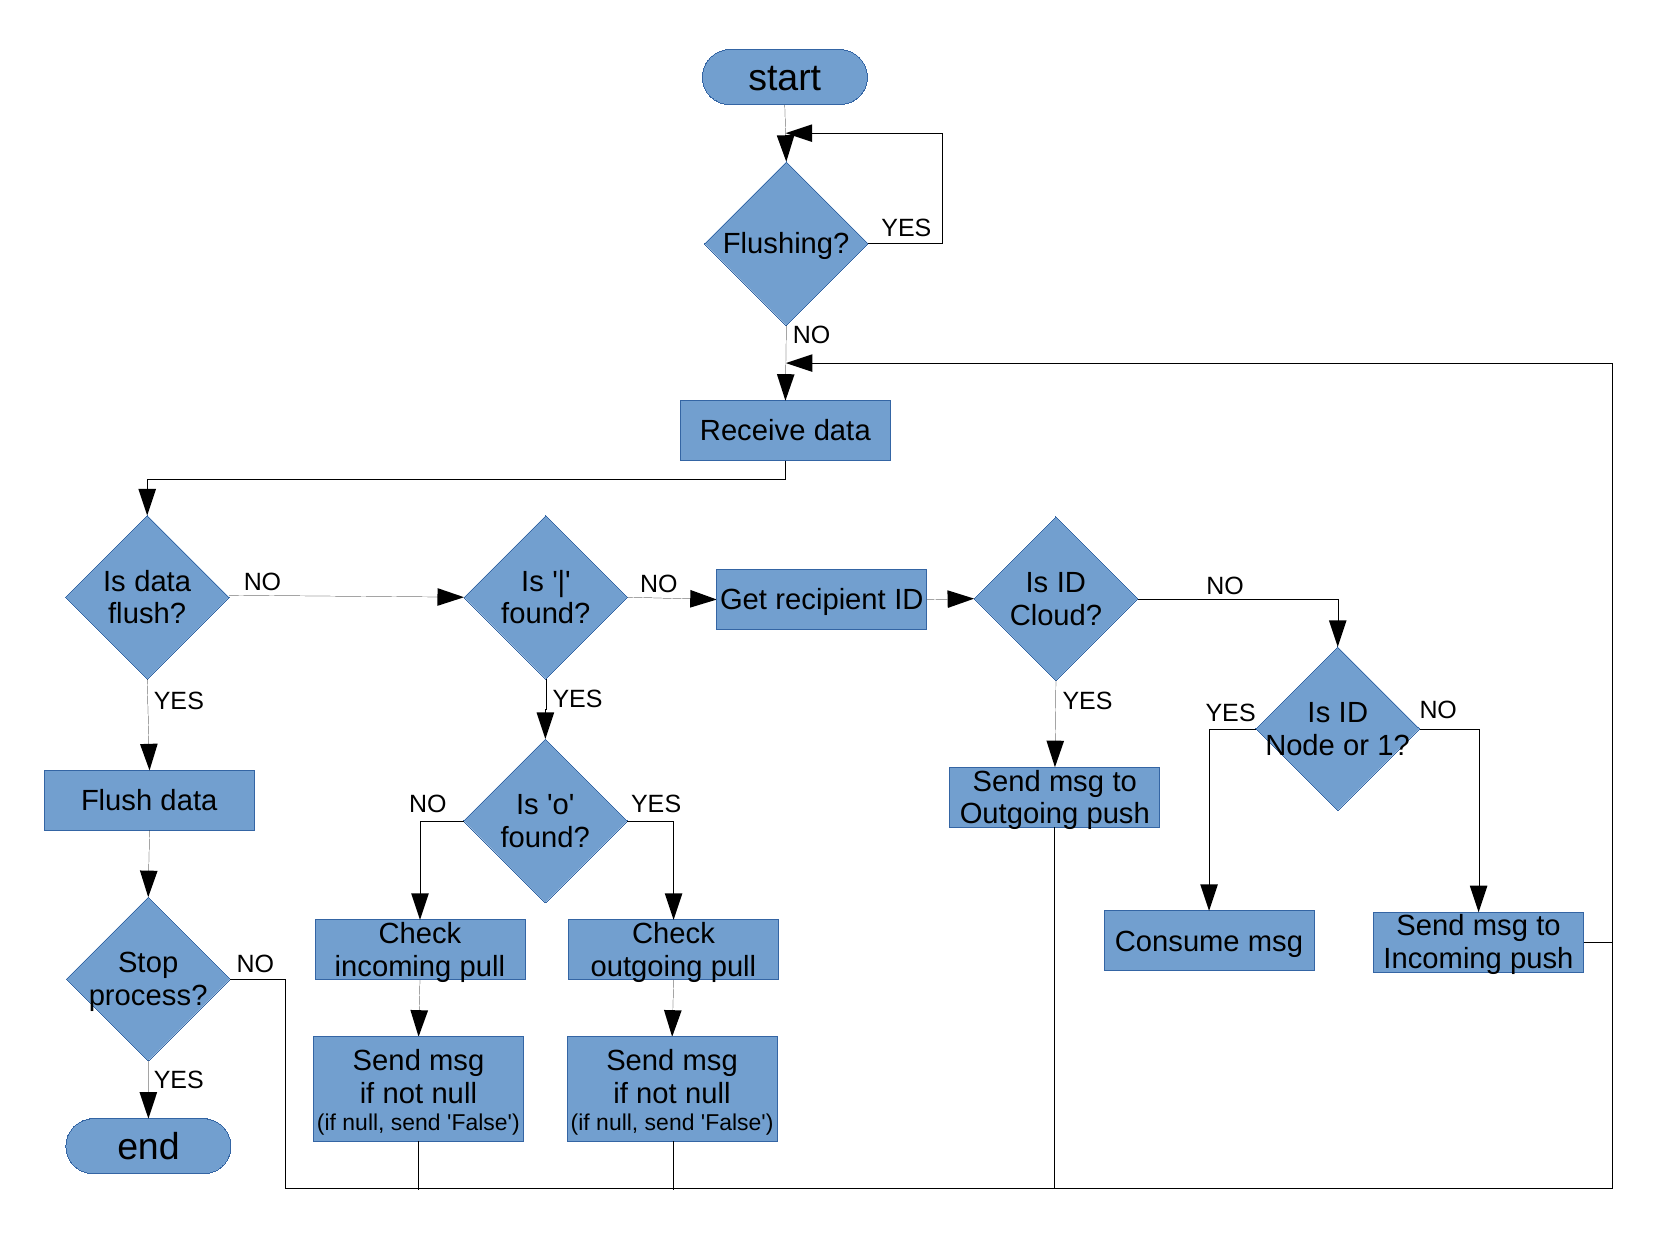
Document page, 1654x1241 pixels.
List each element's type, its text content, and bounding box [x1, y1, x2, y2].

text_box NO [221, 942, 312, 990]
text_box Is '|' found? [464, 515, 625, 677]
text_box NO [699, 601, 716, 606]
text_box NO [1191, 600, 1282, 612]
text_box Send msg if not null (if null, send 'False') [567, 1036, 778, 1142]
text_box end [65, 1118, 231, 1174]
text_box Is 'o' found? [472, 739, 619, 903]
text_box YES [1190, 691, 1281, 738]
text_box NO [394, 782, 485, 830]
text_box Consume msg [1104, 910, 1315, 971]
text_box YES [616, 782, 707, 830]
text_box Flush data [44, 770, 255, 831]
text_box NO [229, 560, 320, 595]
text_box Check incoming pull [315, 919, 526, 980]
text_box Is data flush? [65, 515, 229, 679]
text_box Receive data [680, 400, 891, 461]
text_box YES [1047, 679, 1138, 726]
text_box YES [866, 206, 957, 250]
text_box Get recipient ID [716, 569, 927, 630]
text_box Flushing? [704, 161, 866, 318]
text_box Is ID Cloud? [974, 516, 1138, 679]
text_box NO [778, 313, 869, 361]
text_box YES [149, 1058, 230, 1105]
text_box NO [1191, 564, 1282, 599]
text_box Stop process? [66, 897, 221, 1061]
text_box Send msg to Outgoing push [949, 767, 1160, 828]
text_box Check outgoing pull [568, 919, 779, 980]
text_box start [702, 49, 868, 105]
text_box NO [625, 562, 716, 606]
text_box YES [139, 679, 230, 726]
text_box NO [229, 596, 320, 604]
text_box Is ID Node or 1? [1281, 647, 1406, 811]
text_box NO [1404, 688, 1495, 736]
text_box Send msg if not null (if null, send 'False') [313, 1036, 524, 1142]
text_box YES [537, 677, 628, 724]
text_box YES [139, 1058, 148, 1092]
text_box Send msg to Incoming push [1373, 912, 1584, 973]
